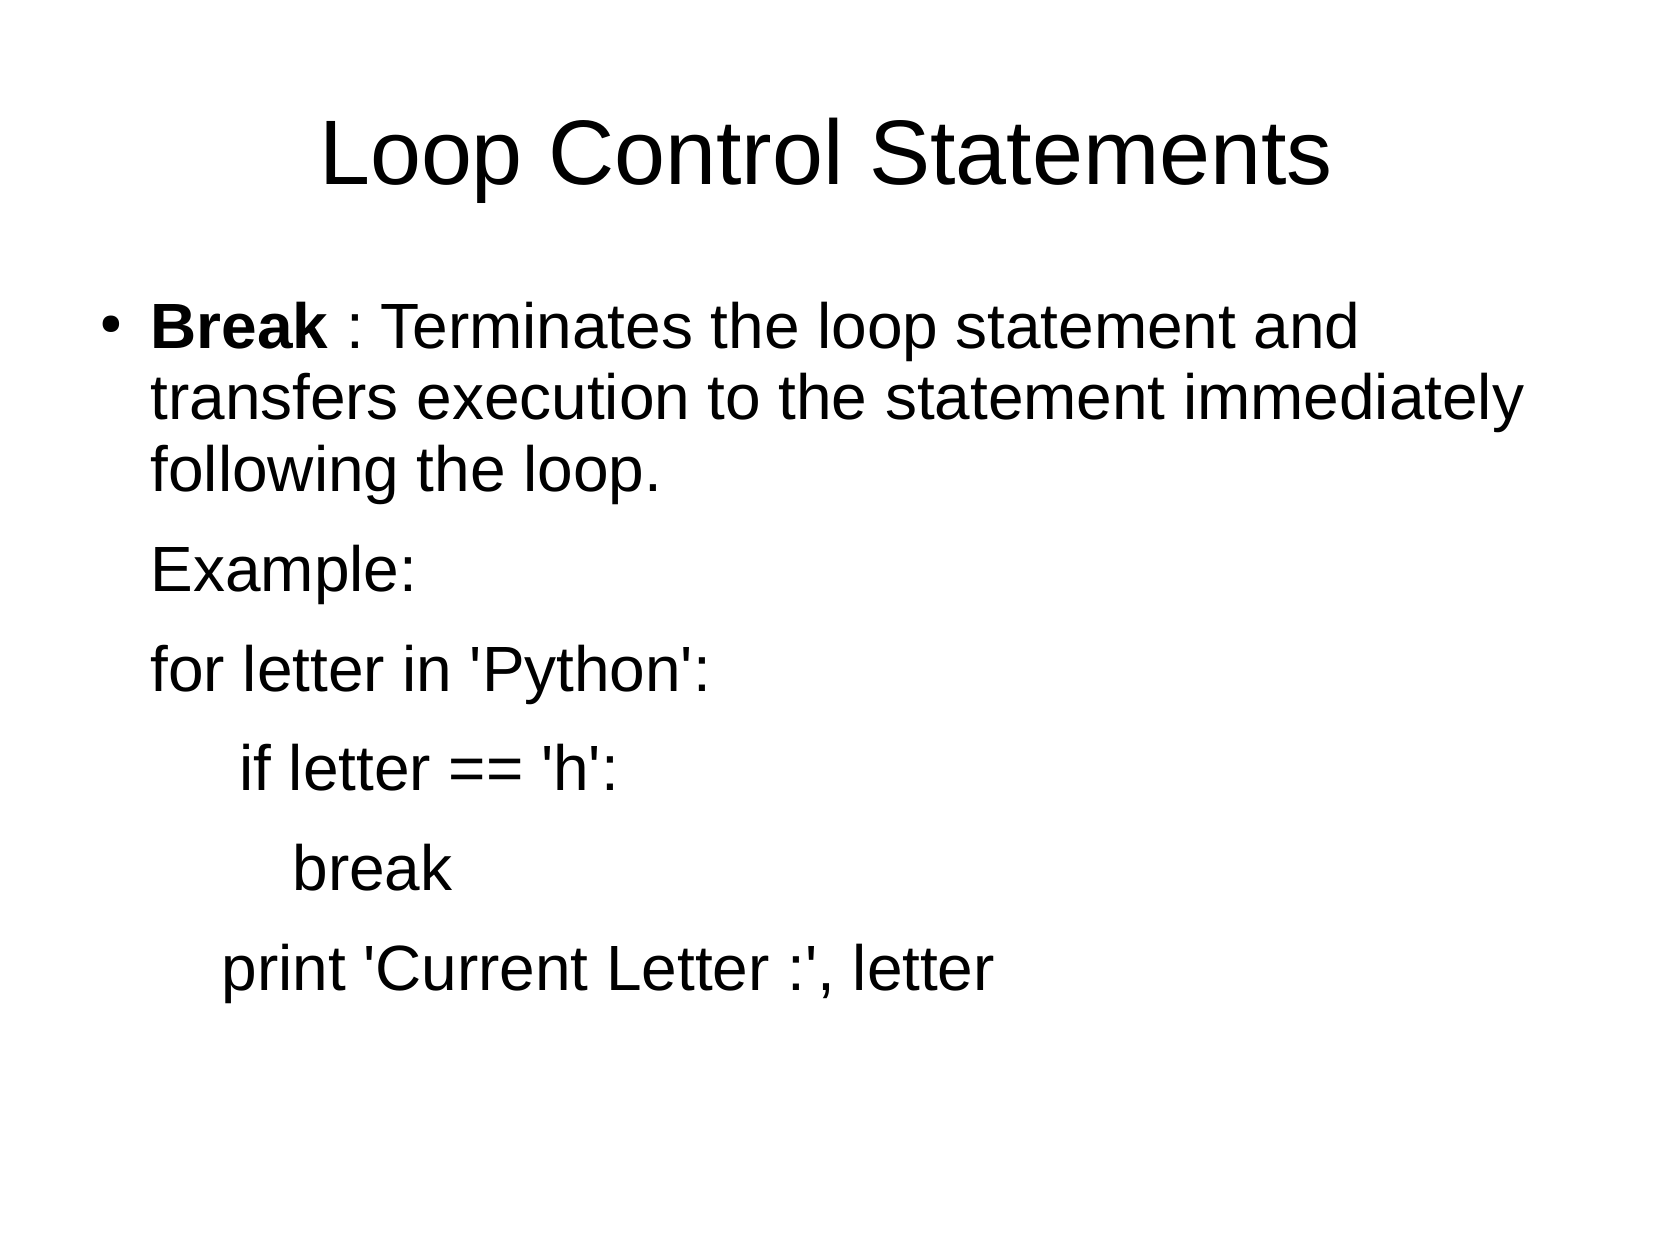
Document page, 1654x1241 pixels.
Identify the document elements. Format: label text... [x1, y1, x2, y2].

list Break : Terminates the loop statement and transfers execution to the statement immediately following the loop. Example: for letter in 'Python': if letter == 'h': break print 'Current Letter :', letter [82, 290, 1571, 1010]
title Loop Control Statements [82, 49, 1571, 257]
